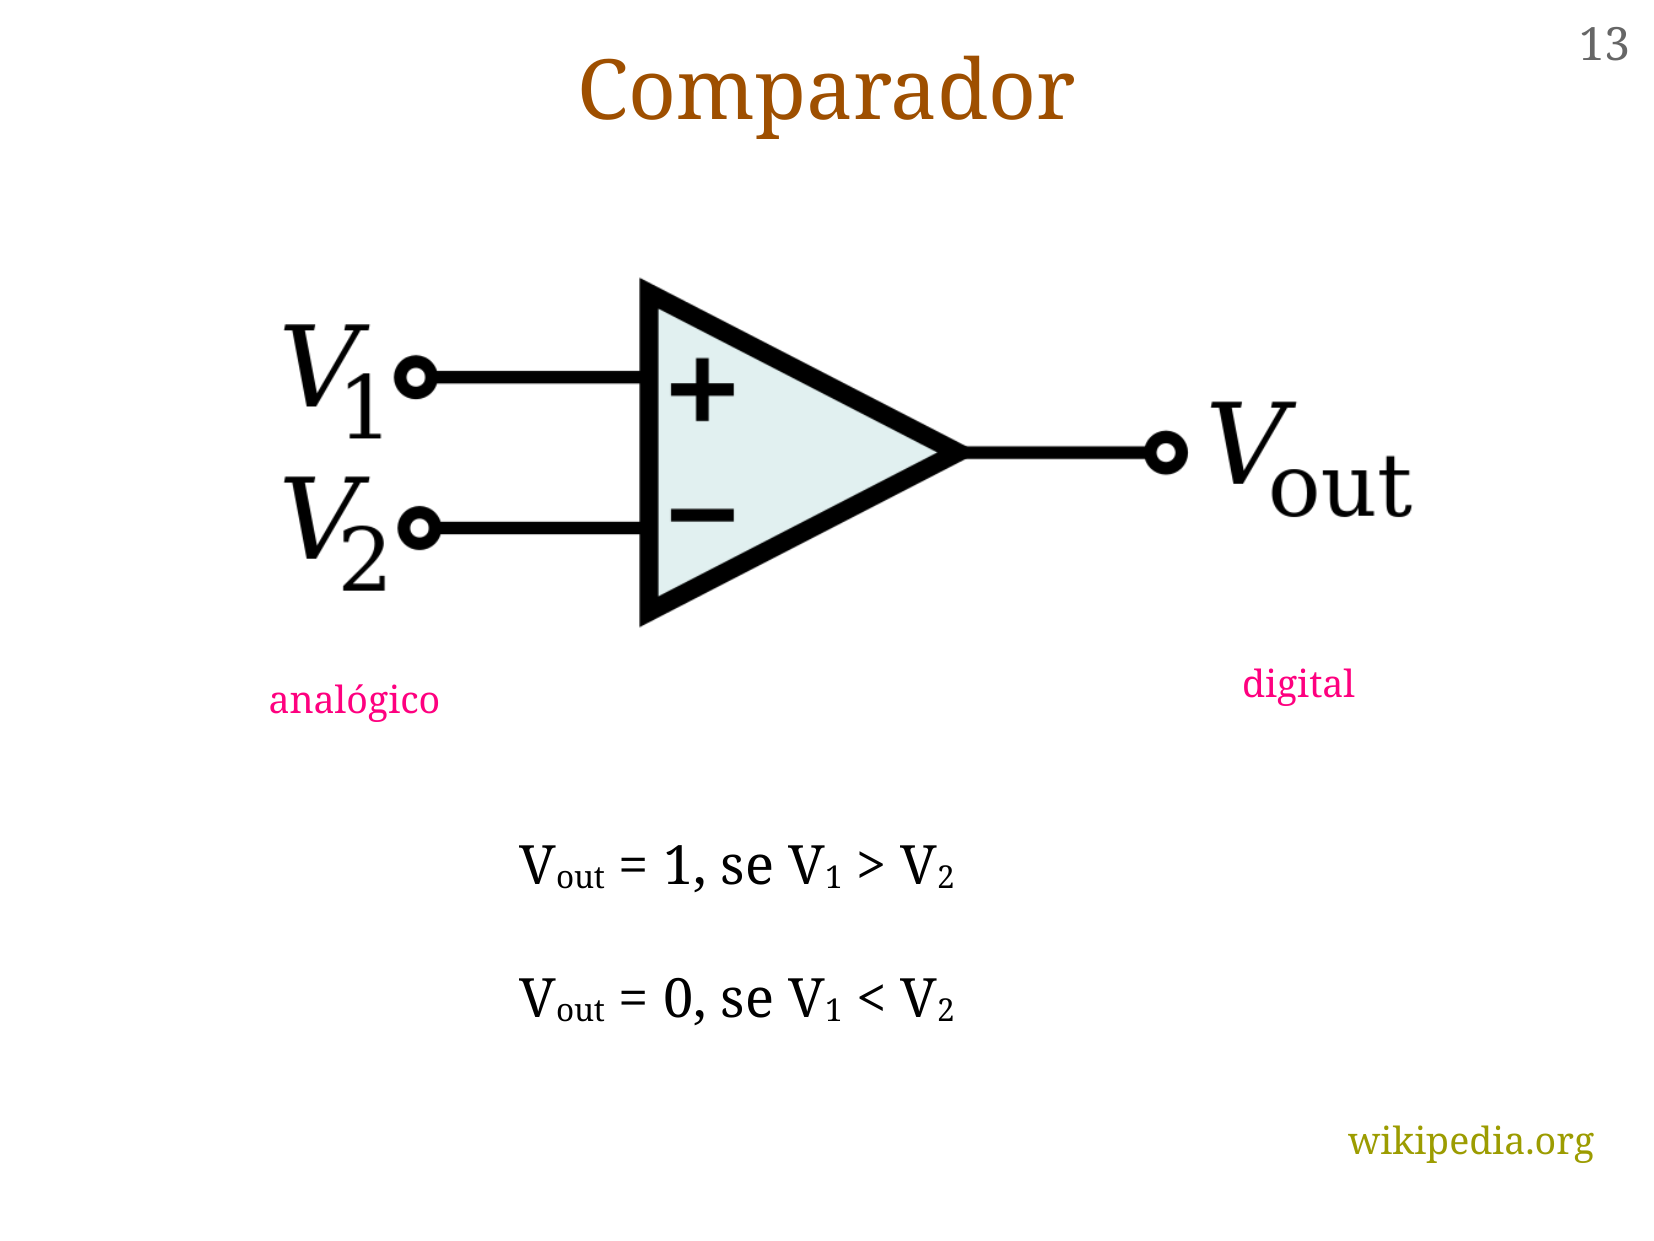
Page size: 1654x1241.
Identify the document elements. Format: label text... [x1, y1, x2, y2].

list Vout = 1, se V1 > V2 Vout = 0, se V1 < V2 [516, 826, 1595, 1211]
text_box analógico [251, 664, 458, 735]
picture [206, 258, 1463, 635]
text_box digital [1225, 647, 1432, 718]
title Comparador [59, 29, 1595, 148]
text_box wikipedia.org [1254, 1107, 1610, 1192]
